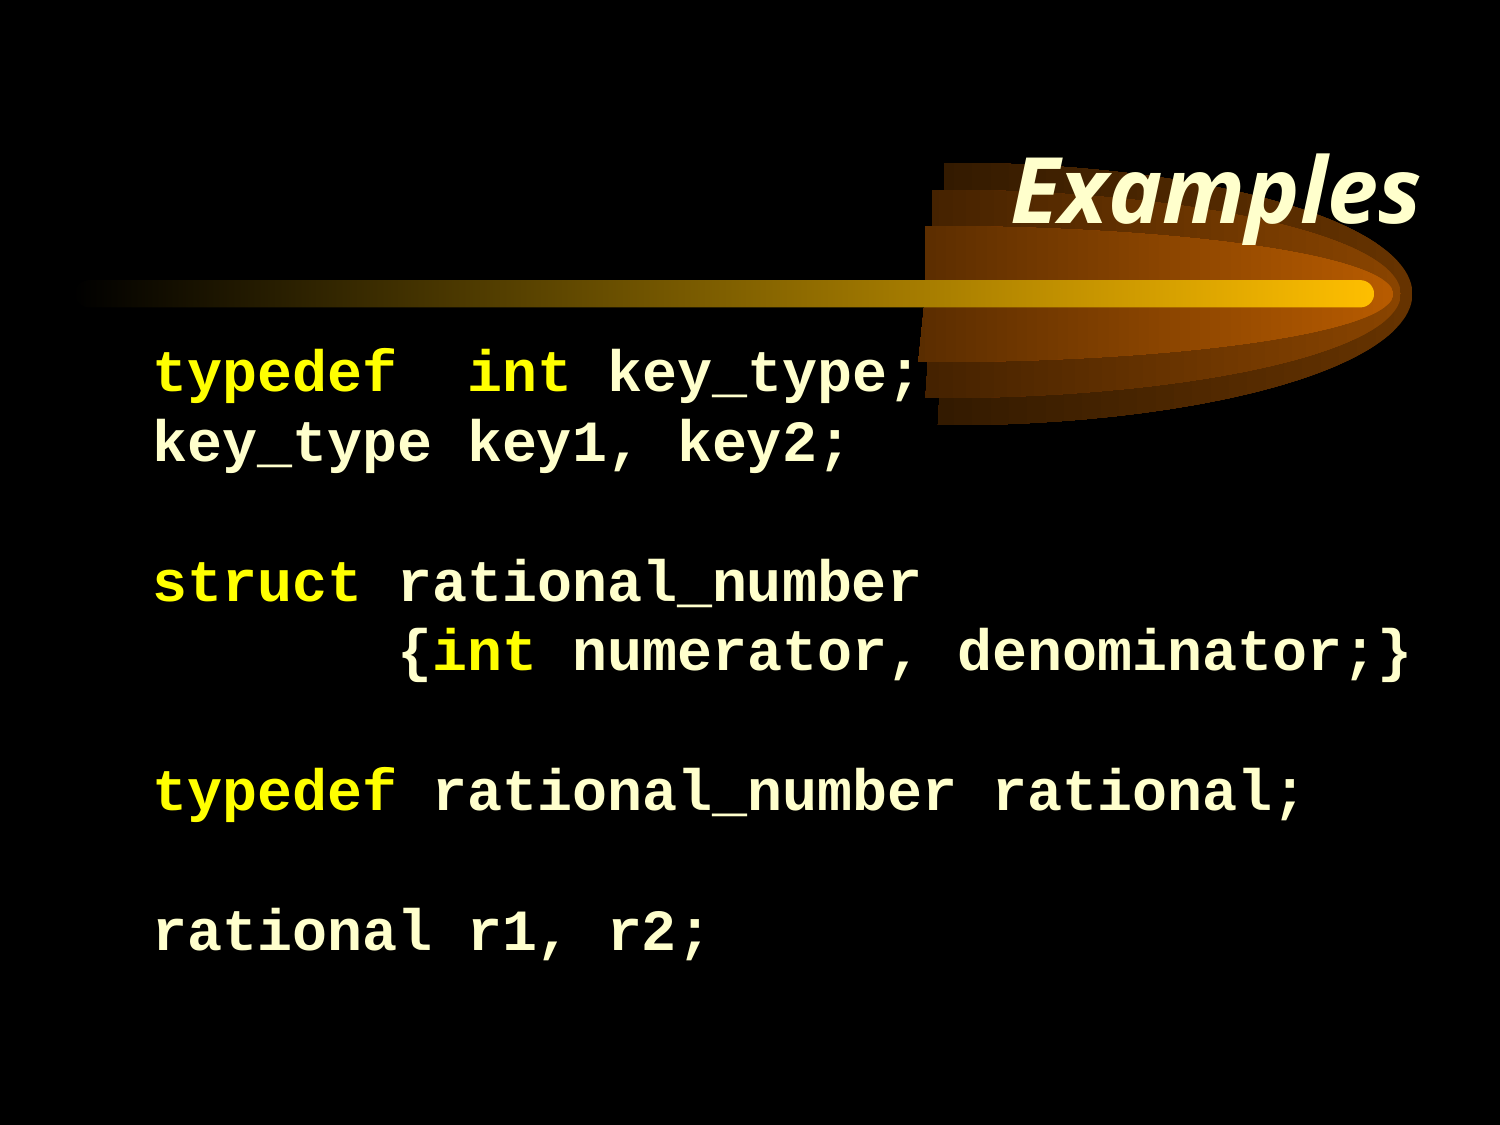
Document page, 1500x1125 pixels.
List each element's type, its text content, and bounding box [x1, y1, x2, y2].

text_box typedef int key_type; key_type key1, key2; struct rational_number {int numerator, denominator;} typedef rational_number rational; rational r1, r2; [137, 324, 1500, 971]
title Examples [112, 62, 1438, 250]
